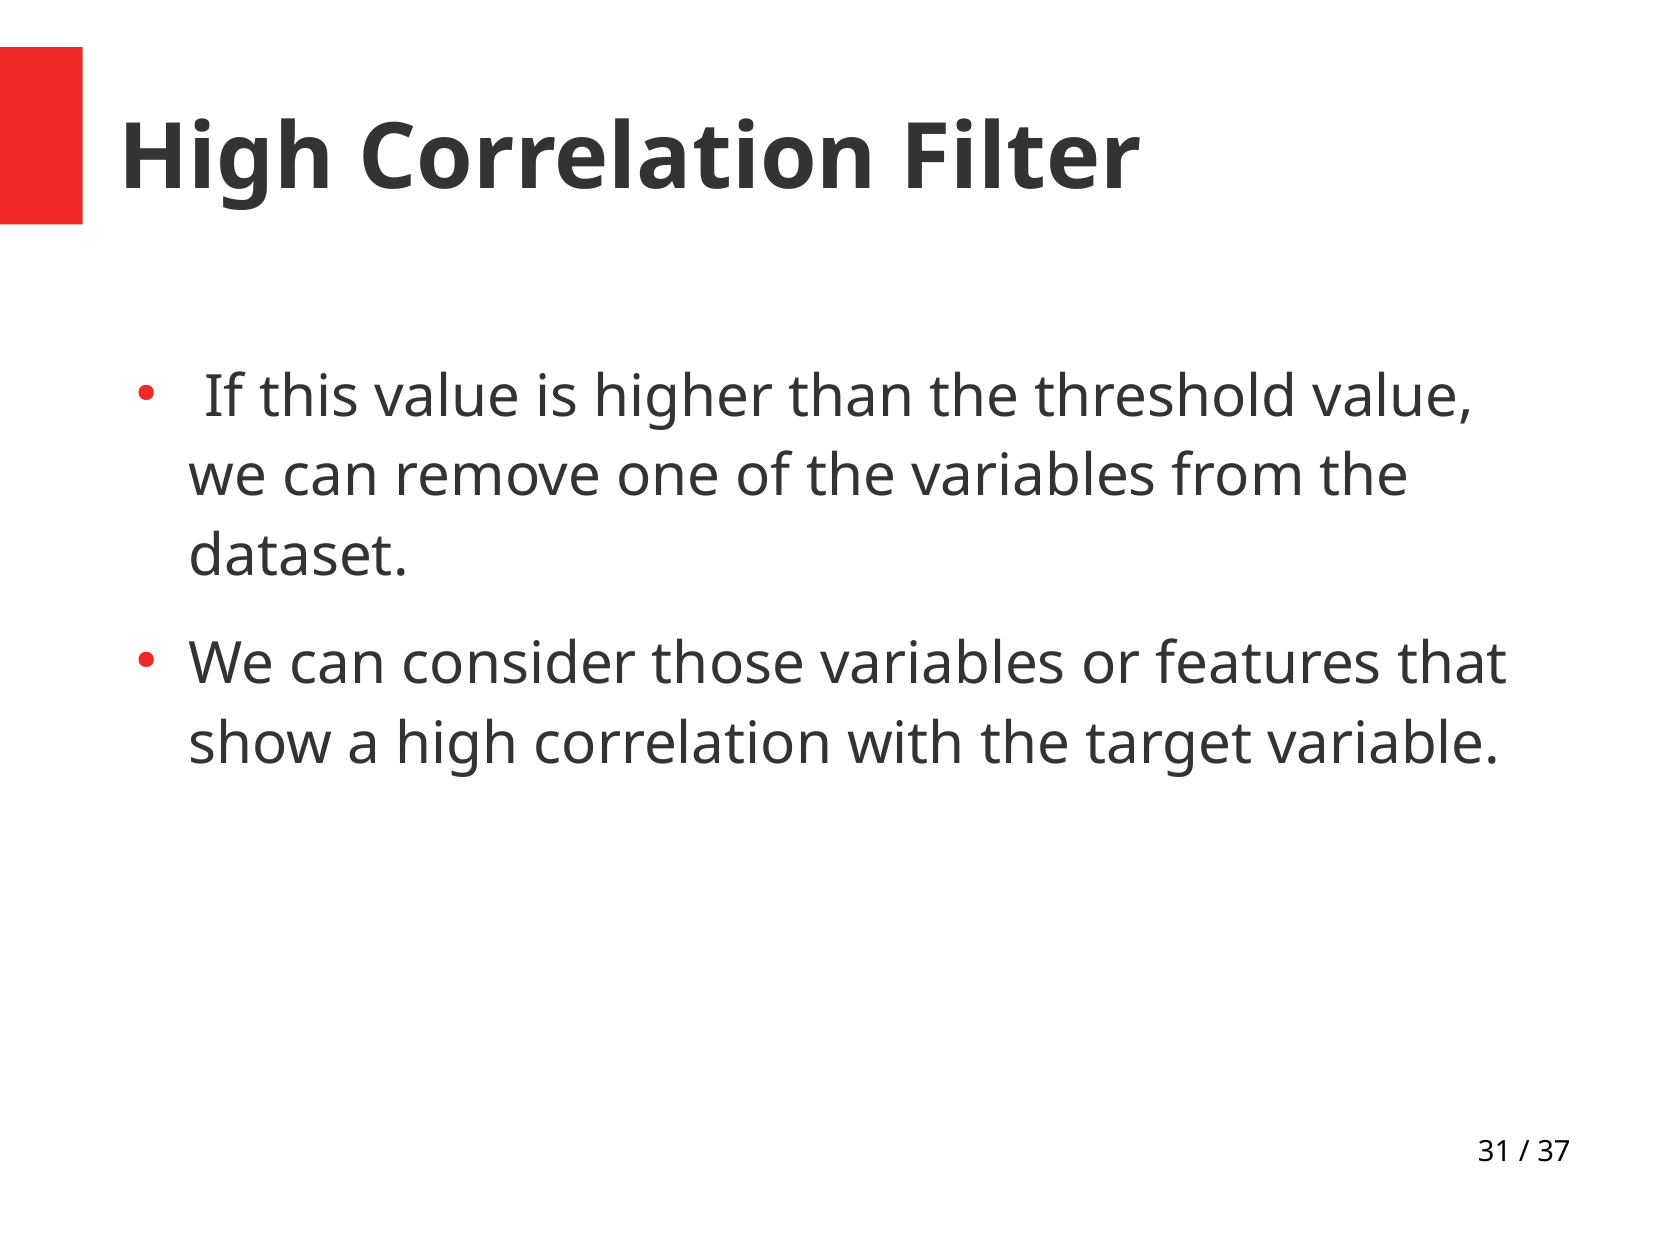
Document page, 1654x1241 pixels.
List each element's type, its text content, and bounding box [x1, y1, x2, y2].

title High Correlation Filter [118, 49, 1571, 257]
list If this value is higher than the threshold value, we can remove one of the variables from the dataset. We can consider those variables or features that show a high correlation with the target variable. [118, 354, 1536, 1074]
